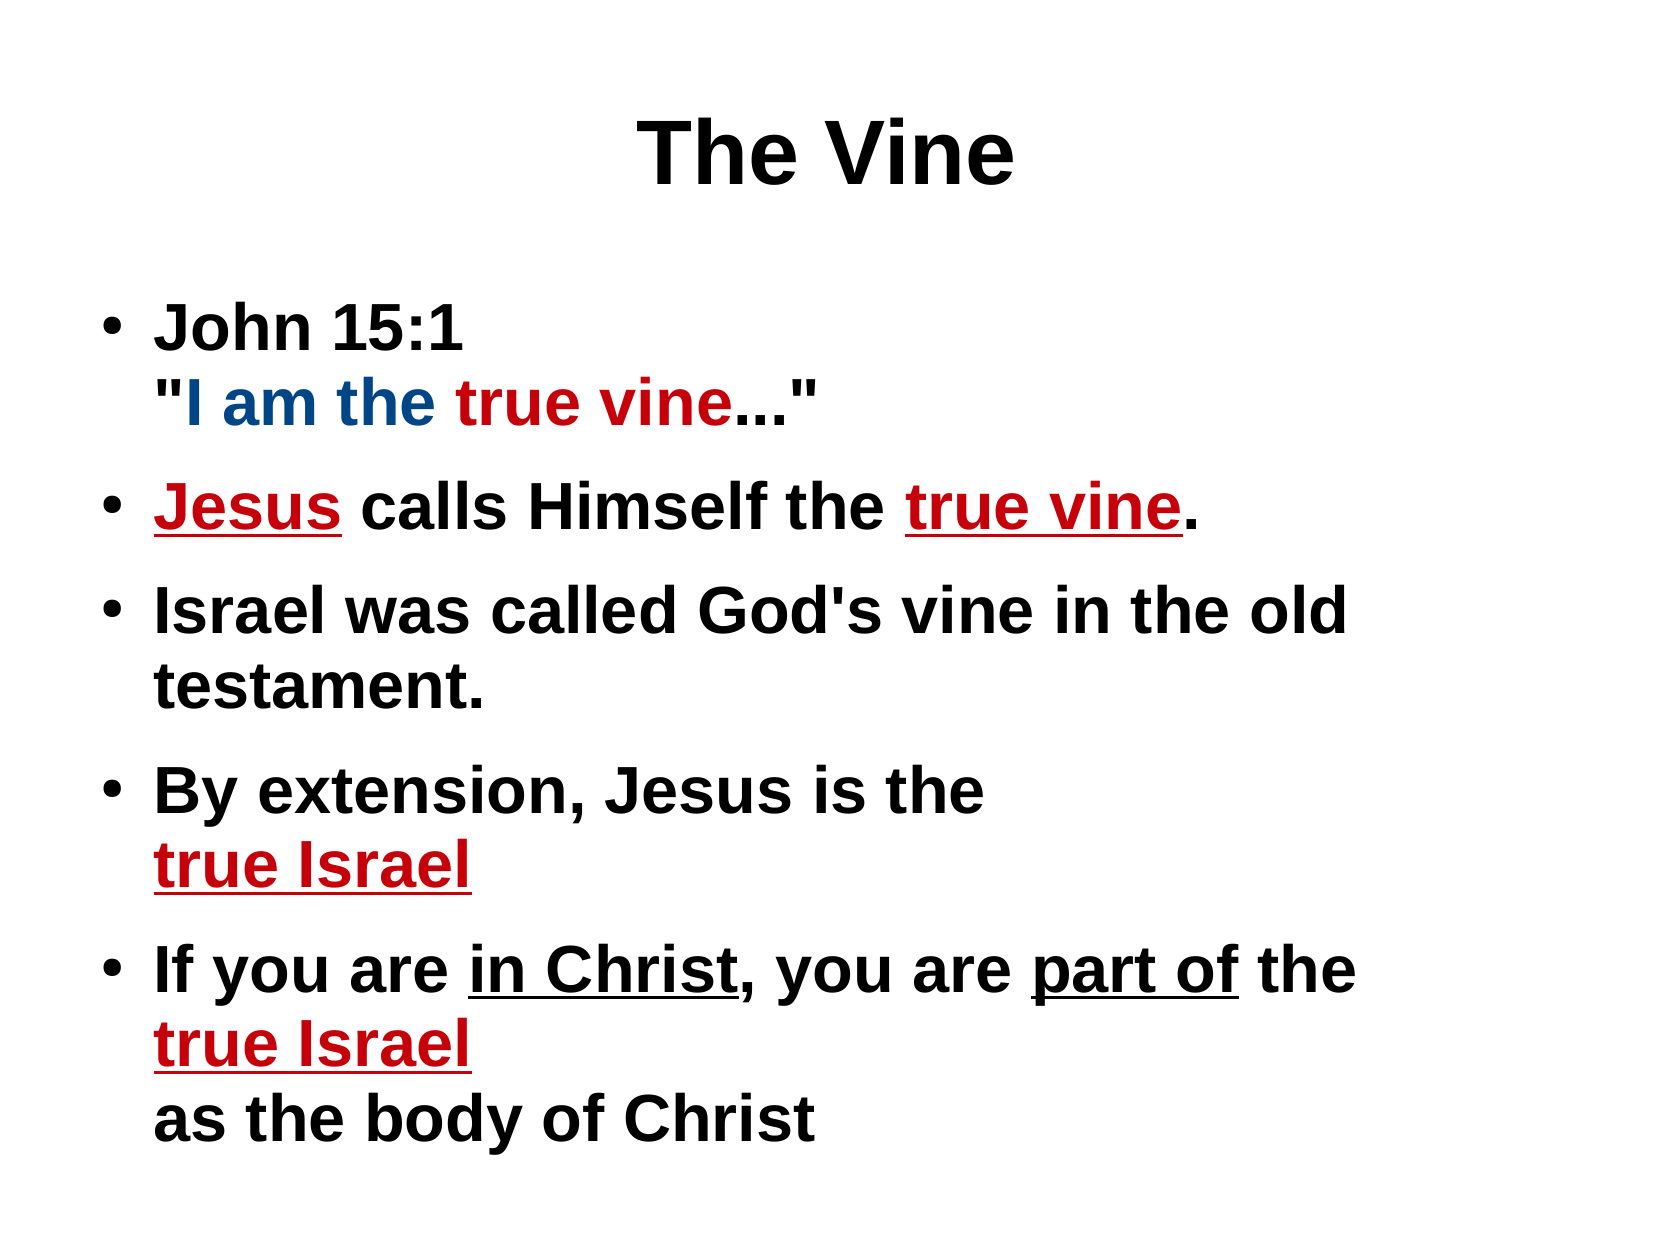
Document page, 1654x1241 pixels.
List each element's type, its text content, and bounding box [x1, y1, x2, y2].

list John 15:1 "I am the true vine..." Jesus calls Himself the true vine. Israel was called God's vine in the old testament. By extension, Jesus is the true Israel If you are in Christ, you are part of the true Israel as the body of Christ [82, 290, 1571, 1157]
title The Vine [82, 49, 1571, 257]
